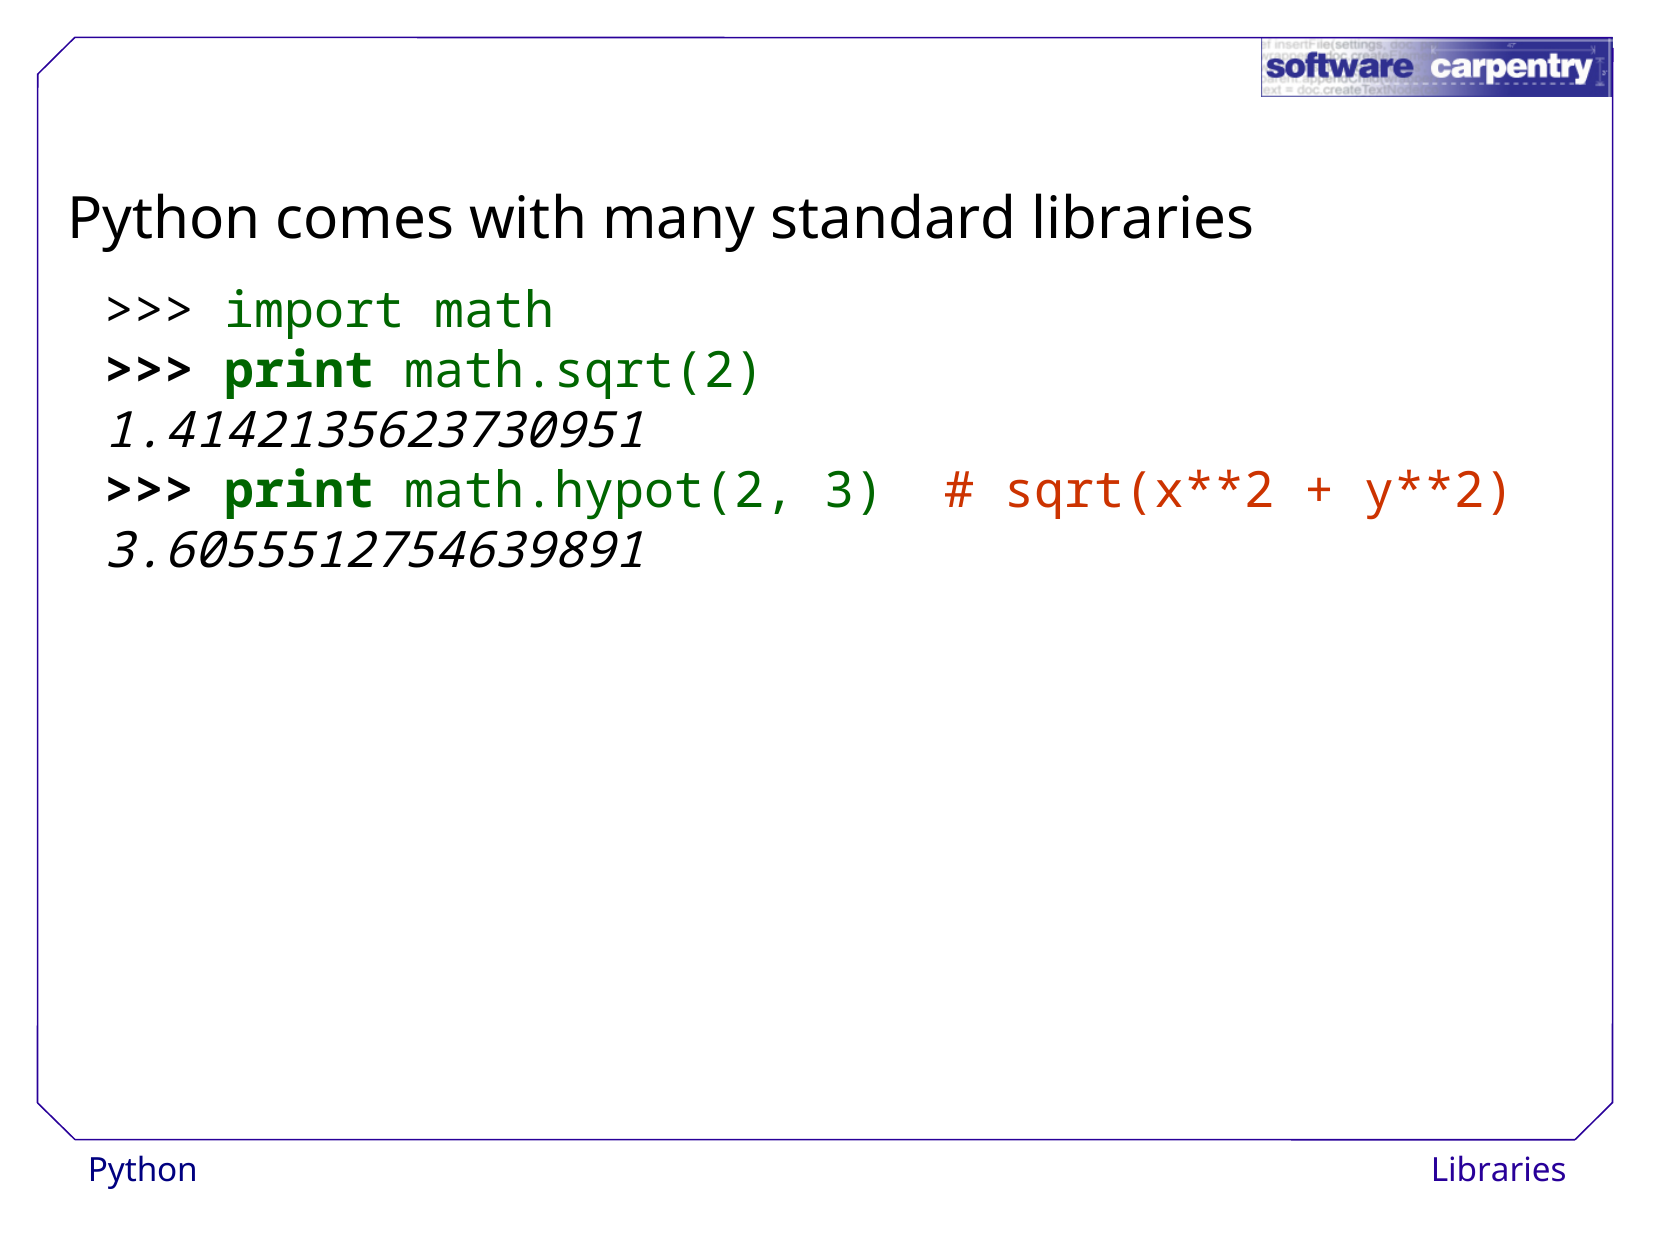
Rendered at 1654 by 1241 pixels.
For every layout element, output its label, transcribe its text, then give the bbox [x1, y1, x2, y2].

text_box >>> import math >>> print math.sqrt(2) 1.4142135623730951 >>> print math.hypot(2, 3) # sqrt(x**2 + y**2) 3.6055512754639891 [89, 270, 1517, 1084]
text_box Python comes with many standard libraries [52, 138, 1419, 259]
picture [1261, 39, 1613, 97]
